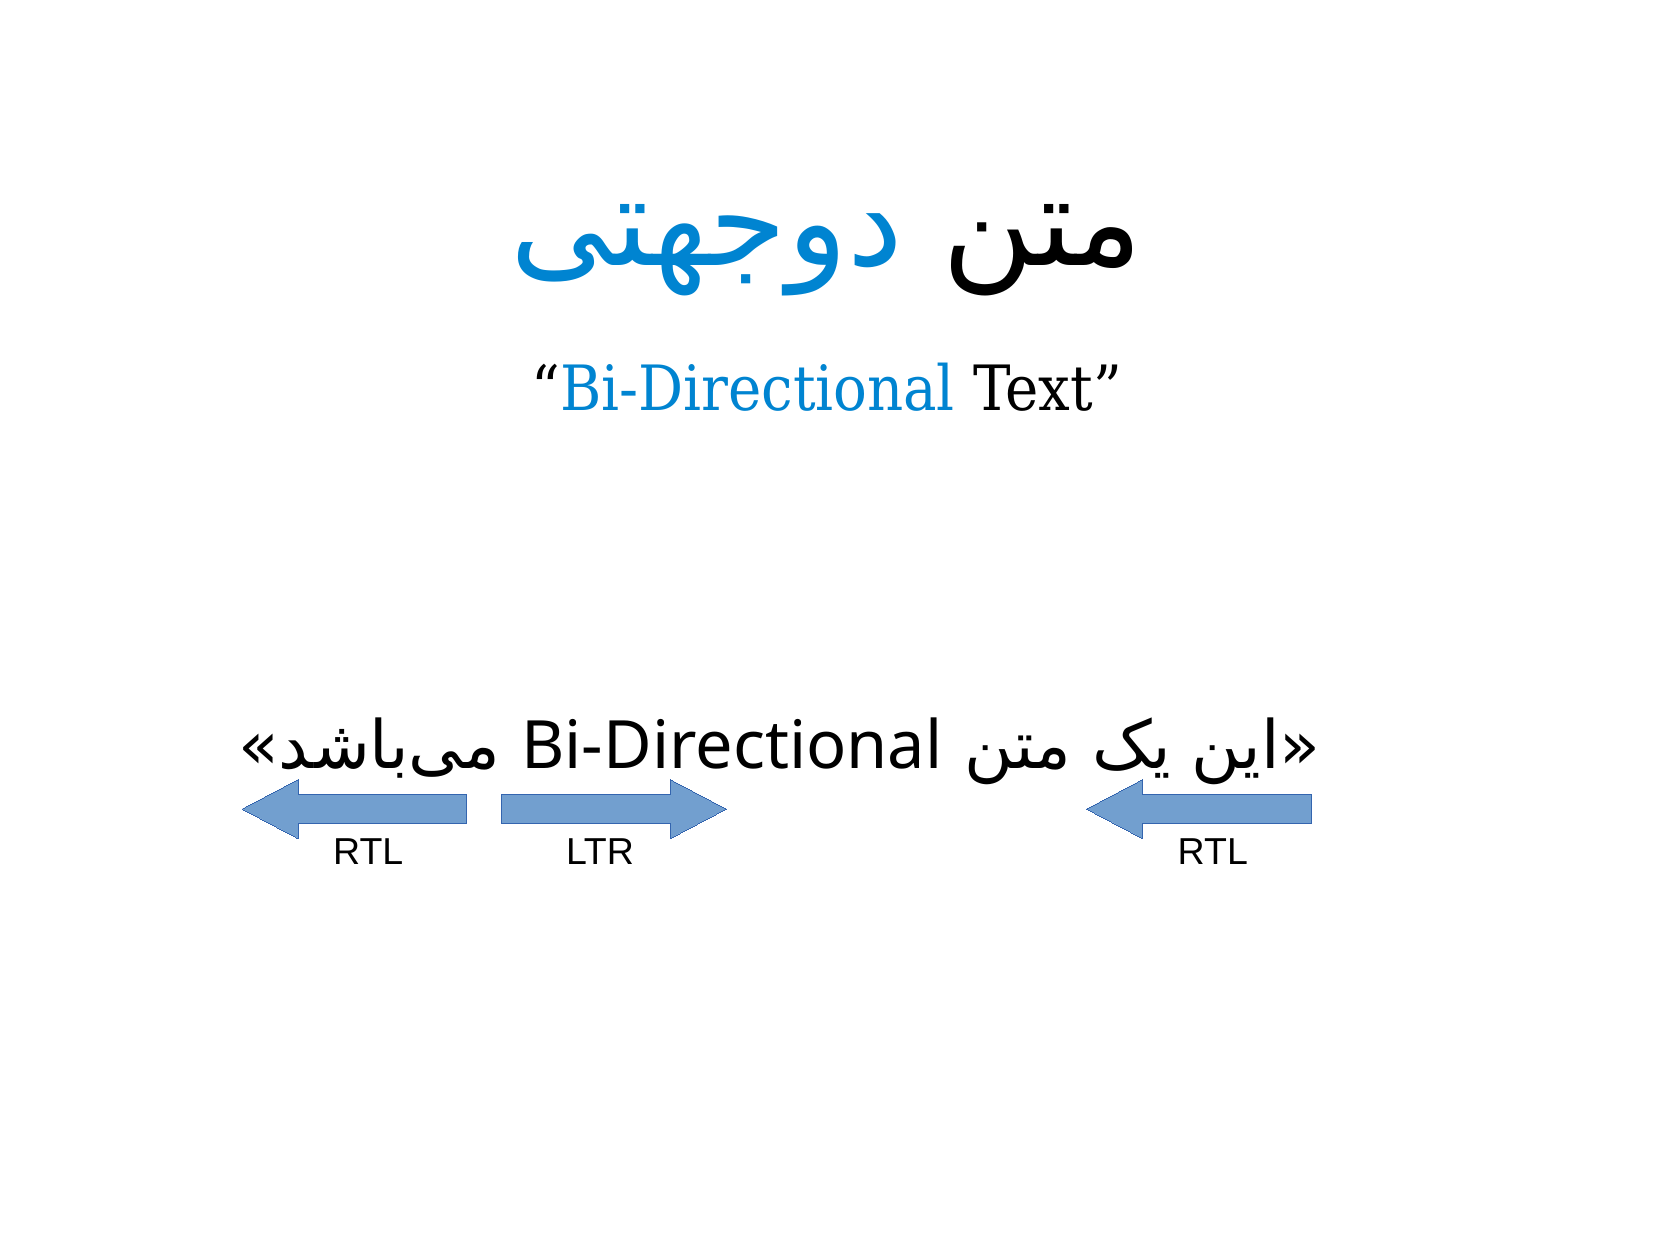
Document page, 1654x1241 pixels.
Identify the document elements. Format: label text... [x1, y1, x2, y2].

text_box متن دوجهتی “Bi-Directional Text” [82, 49, 1571, 526]
text_box «این یک متن Bi-Directional می‌باشد» [188, 696, 1441, 790]
text_box RTL [242, 779, 467, 839]
text_box LTR [501, 790, 727, 839]
text_box RTL [1086, 790, 1312, 839]
